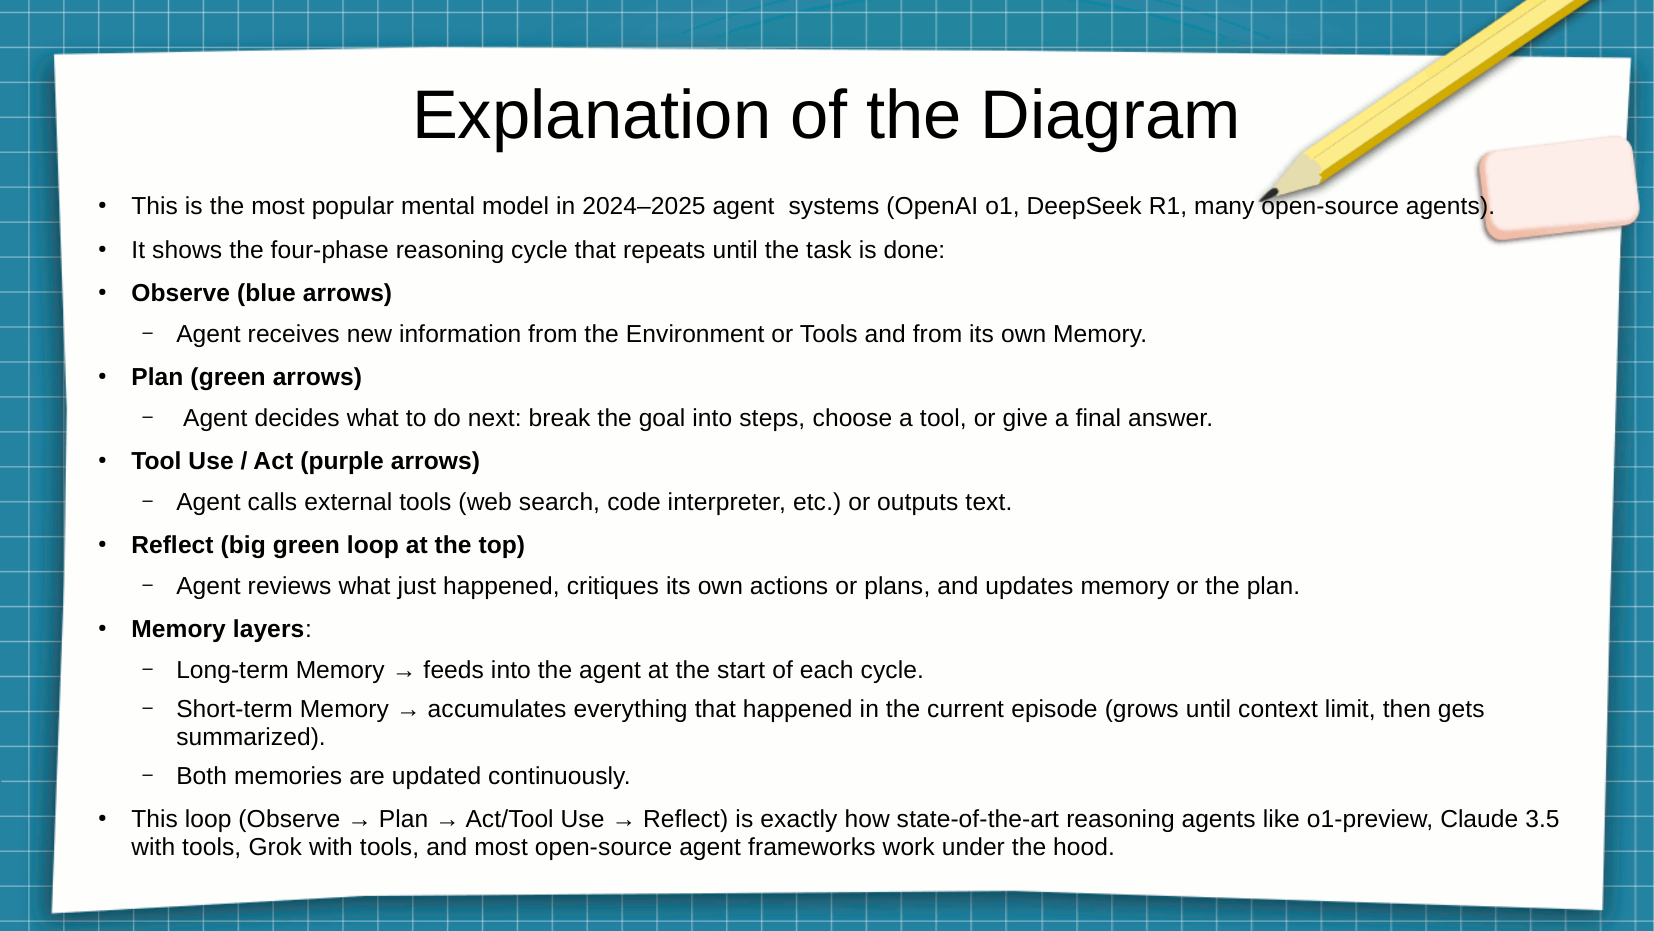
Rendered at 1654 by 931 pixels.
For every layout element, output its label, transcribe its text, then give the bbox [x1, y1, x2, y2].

list This is the most popular mental model in 2024–2025 agent systems (OpenAI o1, DeepSeek R1, many open-source agents). It shows the four-phase reasoning cycle that repeats until the task is done: Observe (blue arrows) Agent receives new information from the Environment or Tools and from its own Memory. Plan (green arrows) Agent decides what to do next: break the goal into steps, choose a tool, or give a final answer. Tool Use / Act (purple arrows) Agent calls external tools (web search, code interpreter, etc.) or outputs text. Reflect (big green loop at the top) Agent reviews what just happened, critiques its own actions or plans, and updates memory or the plan. Memory layers: Long-term Memory → feeds into the agent at the start of each cycle. Short-term Memory → accumulates everything that happened in the current episode (grows until context limit, then gets summarized). Both memories are updated continuously. This loop (Observe → Plan → Act/Tool Use → Reflect) is exactly how state-of-the-art reasoning agents like o1-preview, Claude 3.5 with tools, Grok with tools, and most open-source agent frameworks work under the hood. [86, 192, 1576, 863]
picture [0, 0, 1654, 931]
title Explanation of the Diagram [82, 37, 1571, 193]
